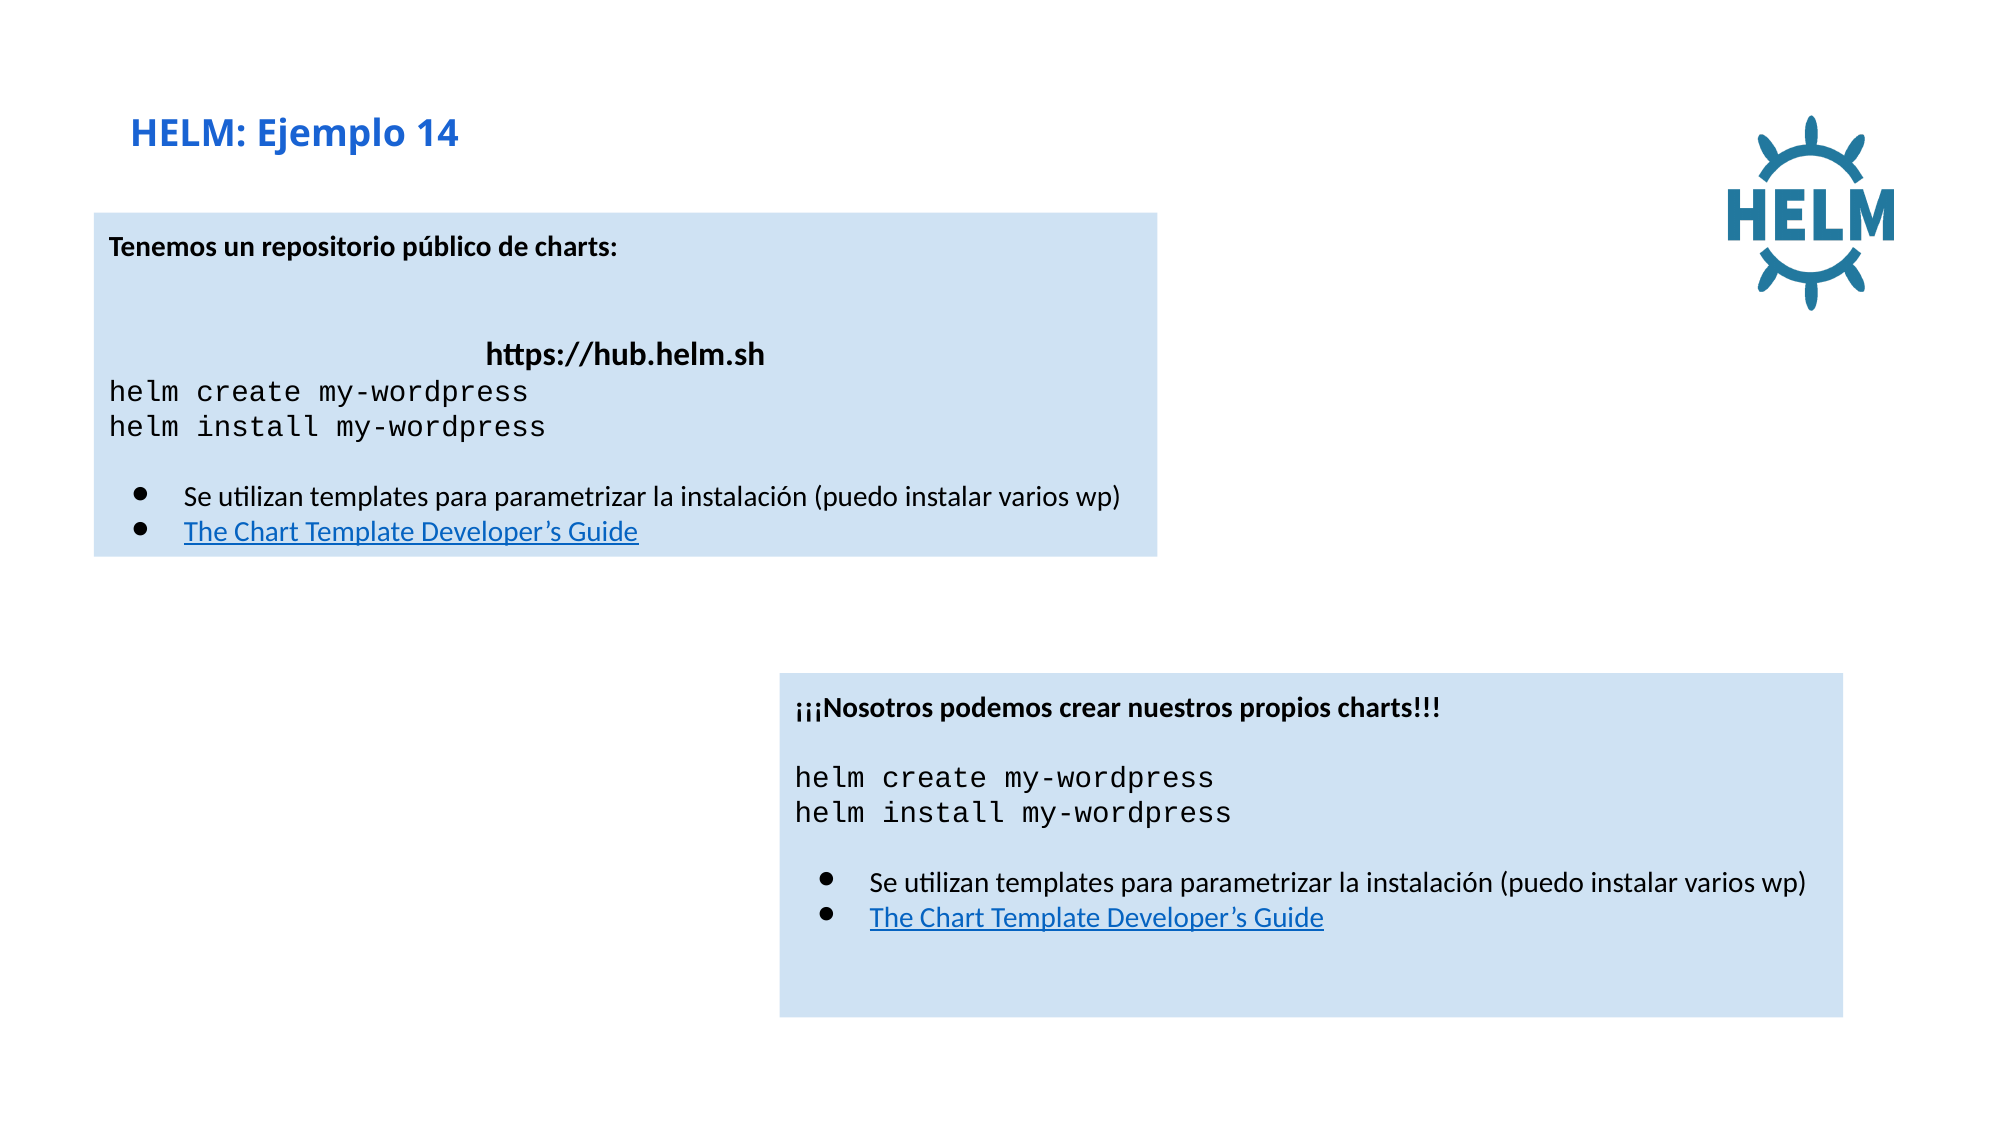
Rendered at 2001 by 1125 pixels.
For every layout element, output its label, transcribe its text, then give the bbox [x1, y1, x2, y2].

picture [1727, 115, 1894, 311]
text_box HELM: Ejemplo 14 [129, 106, 460, 158]
text_box ¡¡¡Nosotros podemos crear nuestros propios charts!!! helm create my-wordpress helm install my-wordpress Se utilizan templates para parametrizar la instalación (puedo instalar varios wp) The Chart Template Developer’s Guide [779, 673, 1844, 1018]
text_box Tenemos un repositorio público de charts: https://hub.helm.sh helm create my-wordpress helm install my-wordpress Se utilizan templates para parametrizar la instalación (puedo instalar varios wp) The Chart Template Developer’s Guide [93, 212, 1158, 557]
